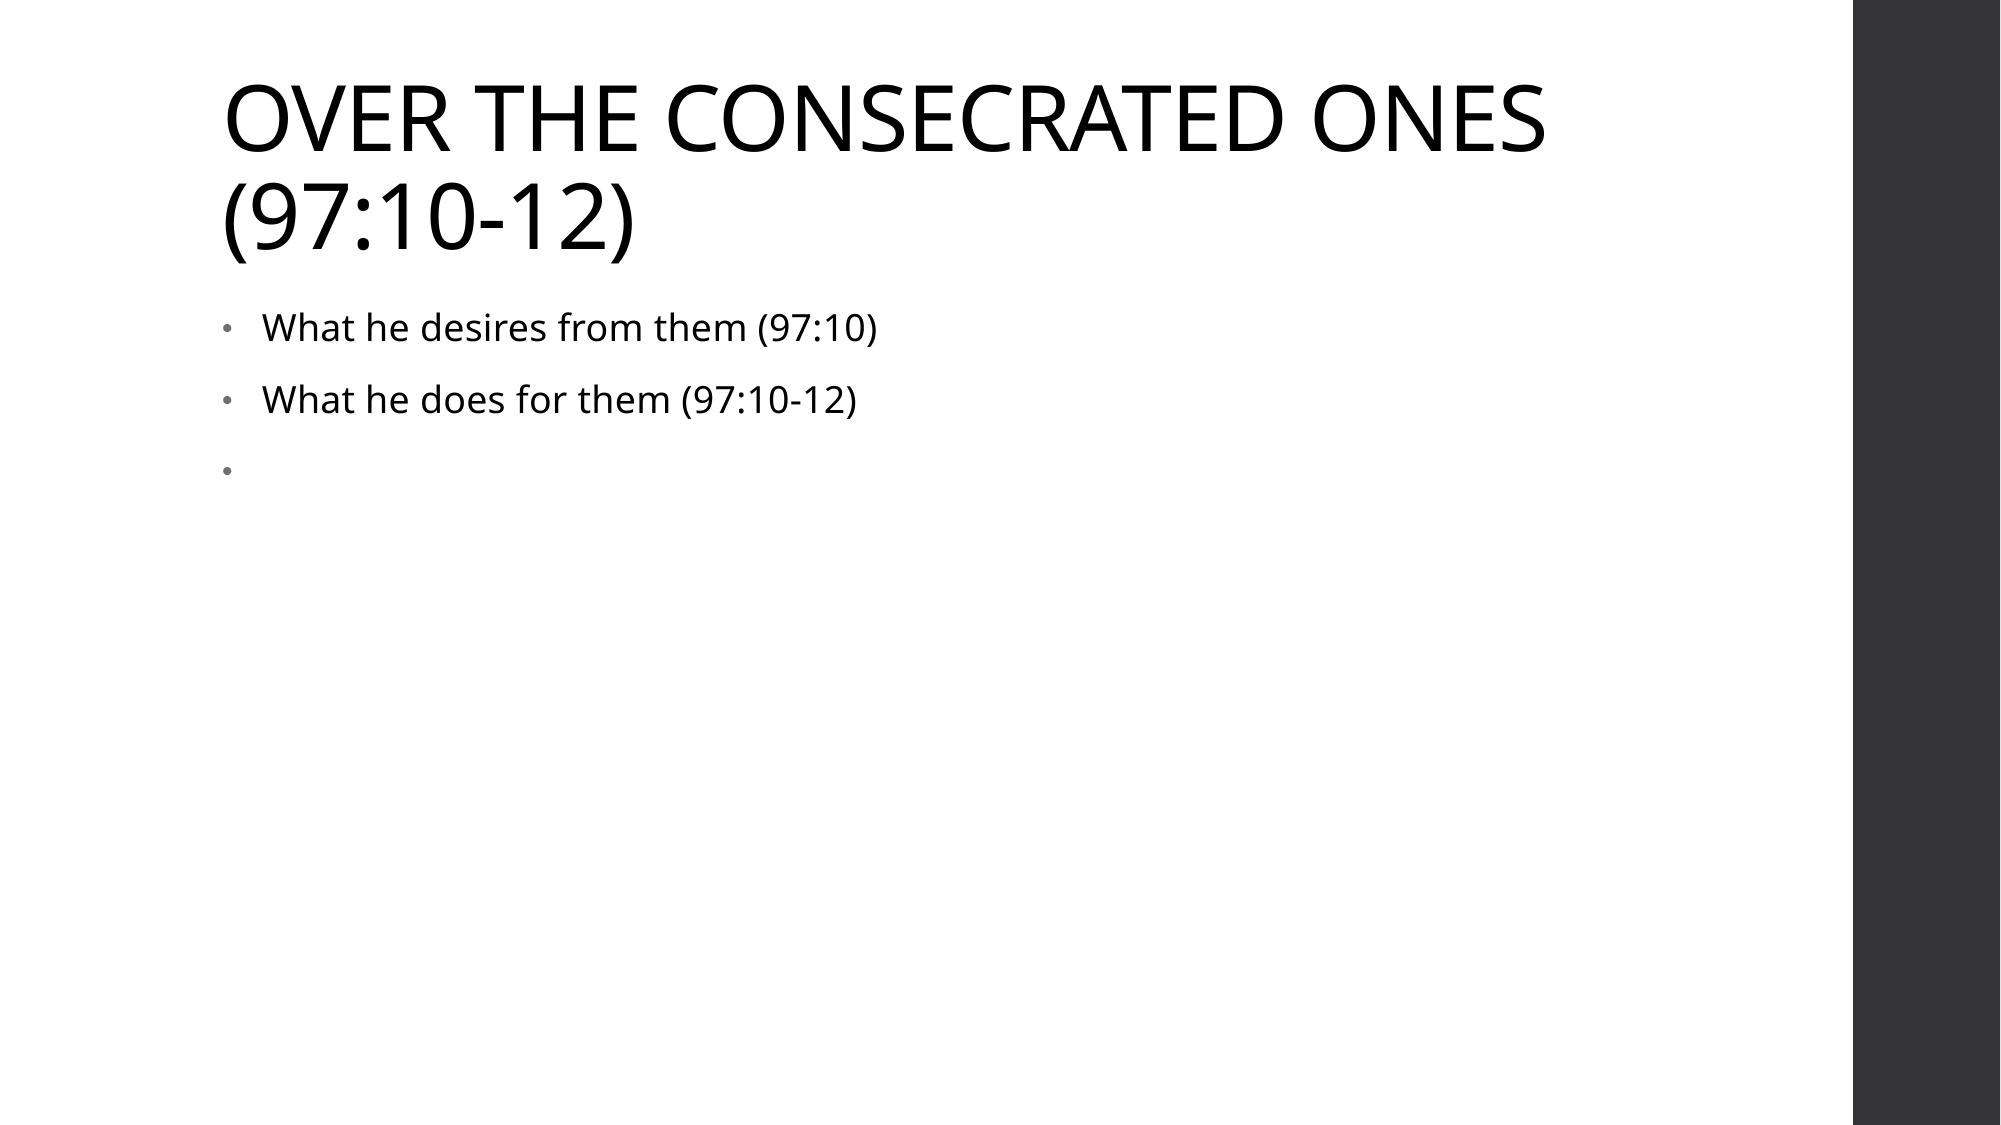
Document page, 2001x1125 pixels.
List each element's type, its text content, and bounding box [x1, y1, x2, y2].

title OVER THE CONSECRATED ONES (97:10-12) [206, 60, 1797, 278]
list What he desires from them (97:10) What he does for them (97:10-12) [206, 299, 1617, 1014]
